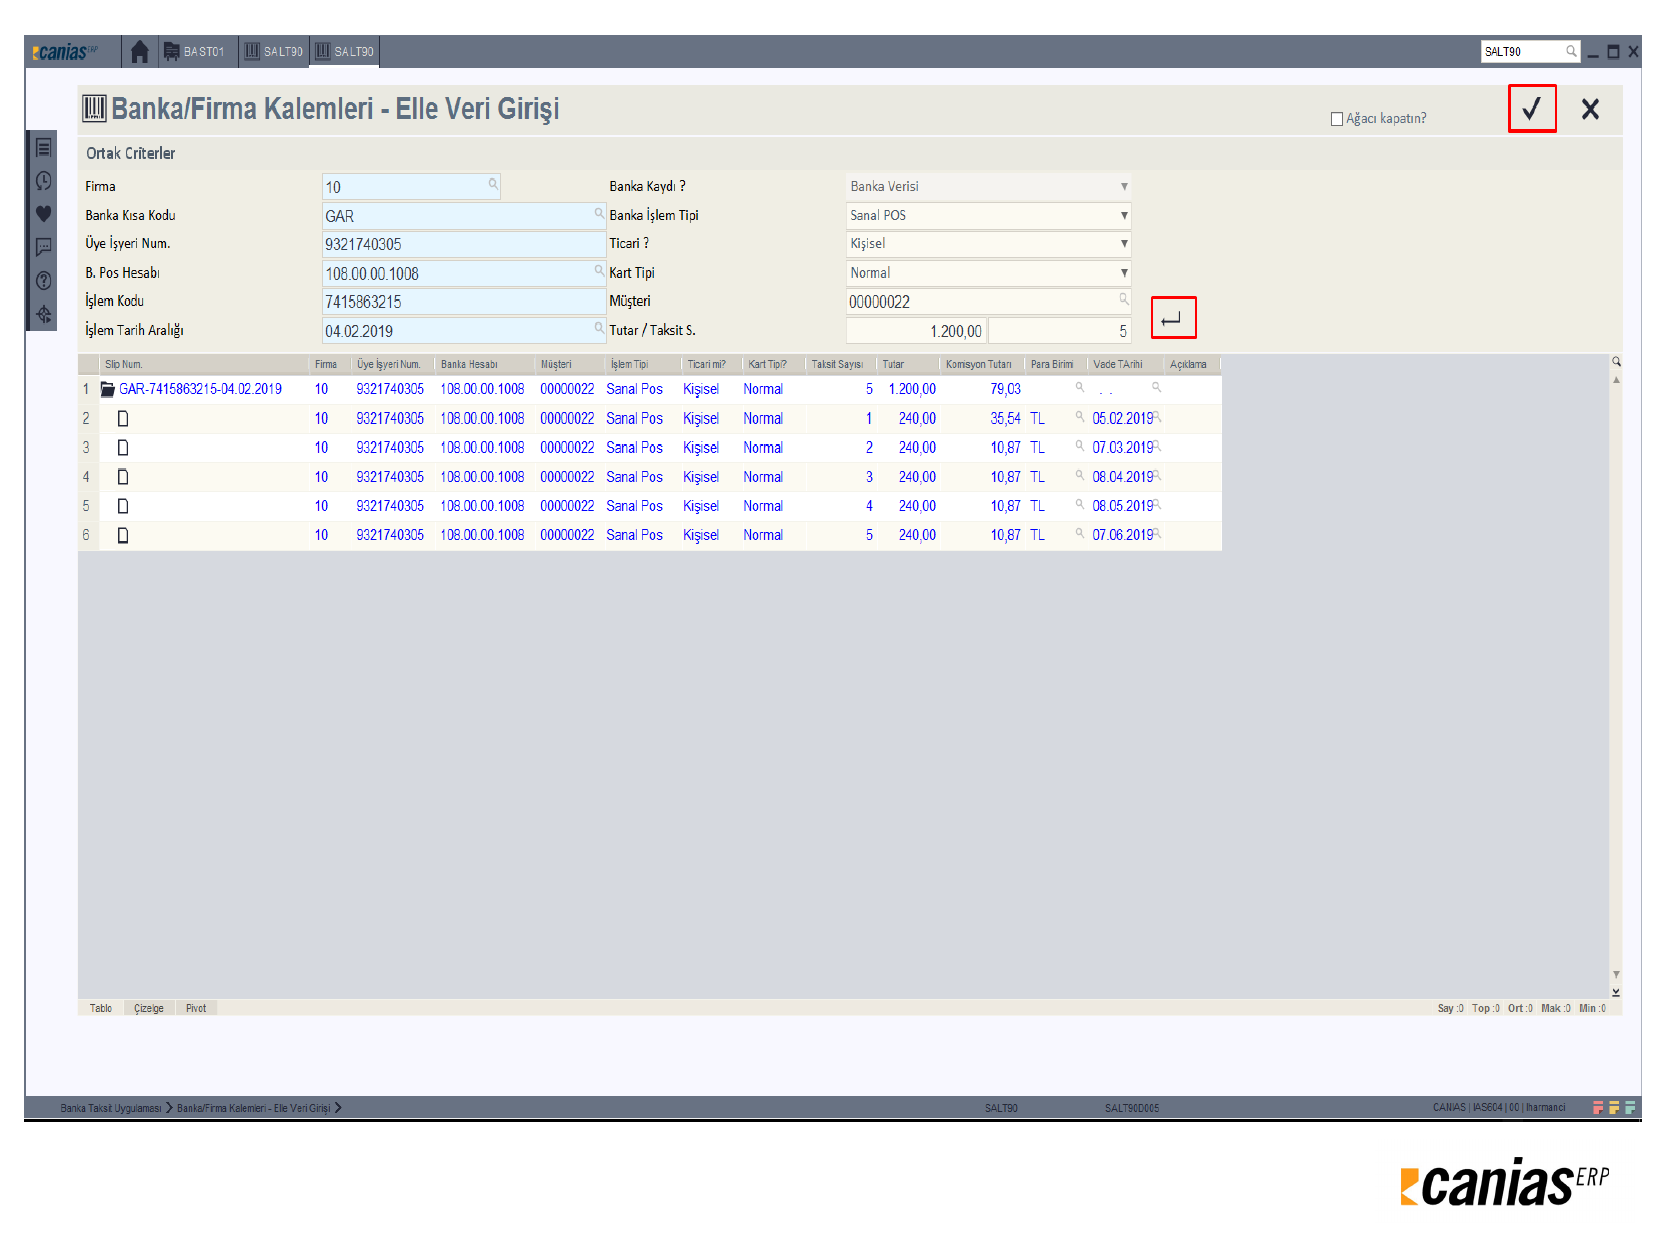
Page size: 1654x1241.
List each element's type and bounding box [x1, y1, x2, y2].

picture [24, 35, 1642, 1123]
picture [1375, 1139, 1635, 1223]
